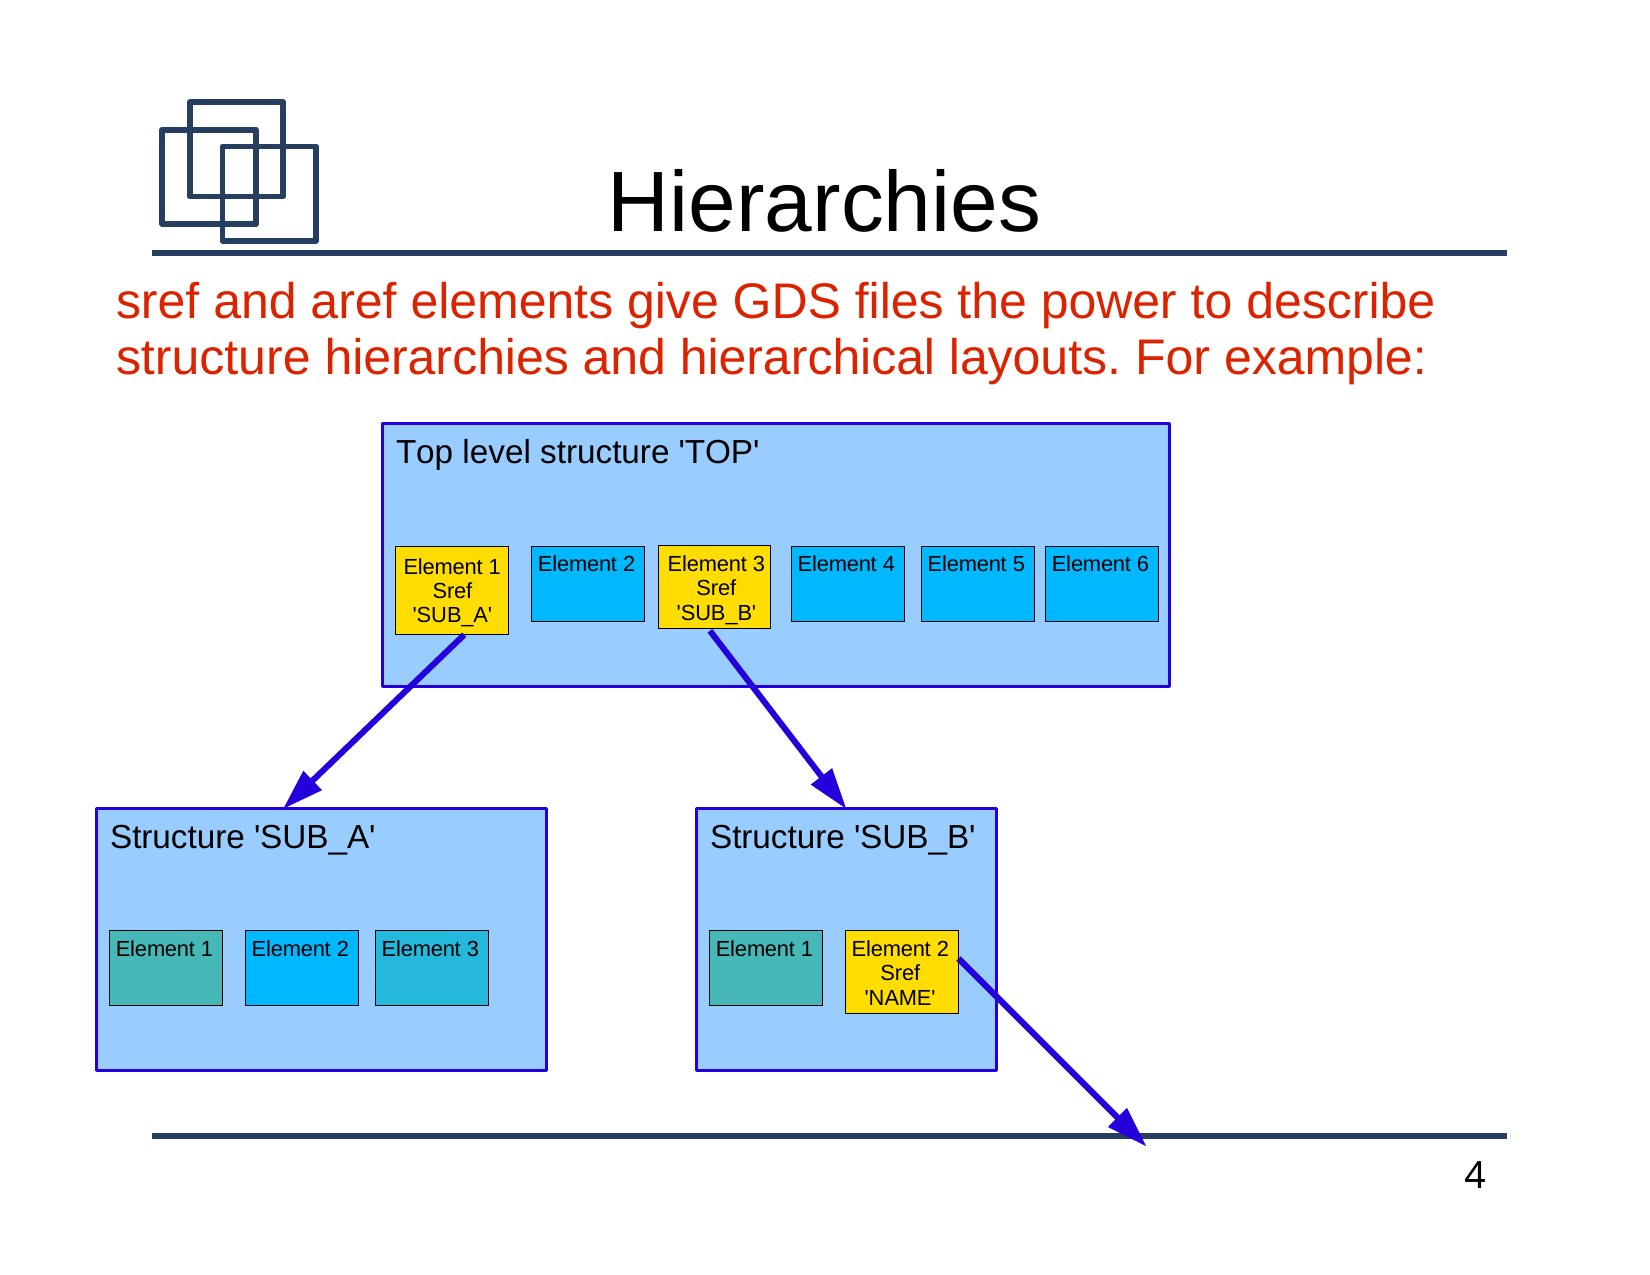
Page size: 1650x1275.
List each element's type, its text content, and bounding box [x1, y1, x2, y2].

text_box Structure 'SUB_B' [709, 818, 977, 856]
text_box sref and aref elements give GDS files the power to describe structure hierarchies and hierarchical layouts. For example: [116, 273, 1571, 386]
text_box Top level structure 'TOP' [396, 433, 761, 471]
text_box Element 2 [251, 936, 350, 962]
text_box Element 4 [797, 551, 896, 577]
text_box Element 1 Sref 'SUB_A' [403, 554, 502, 628]
text_box Element 5 [927, 551, 1026, 577]
text_box [96, 808, 547, 1071]
text_box Element 2 Sref 'NAME' [851, 936, 950, 1010]
text_box Element 1 [715, 936, 814, 962]
text_box [696, 808, 997, 1071]
text_box Element 6 [1051, 551, 1150, 577]
text_box Element 1 [115, 936, 214, 962]
text_box Element 3 [381, 936, 480, 962]
text_box Element 2 [537, 551, 636, 577]
text_box Structure 'SUB_A' [109, 818, 377, 856]
text_box Element 3 Sref 'SUB_B' [667, 551, 766, 625]
text_box [382, 423, 1170, 687]
title Hierarchies [135, 104, 1515, 273]
